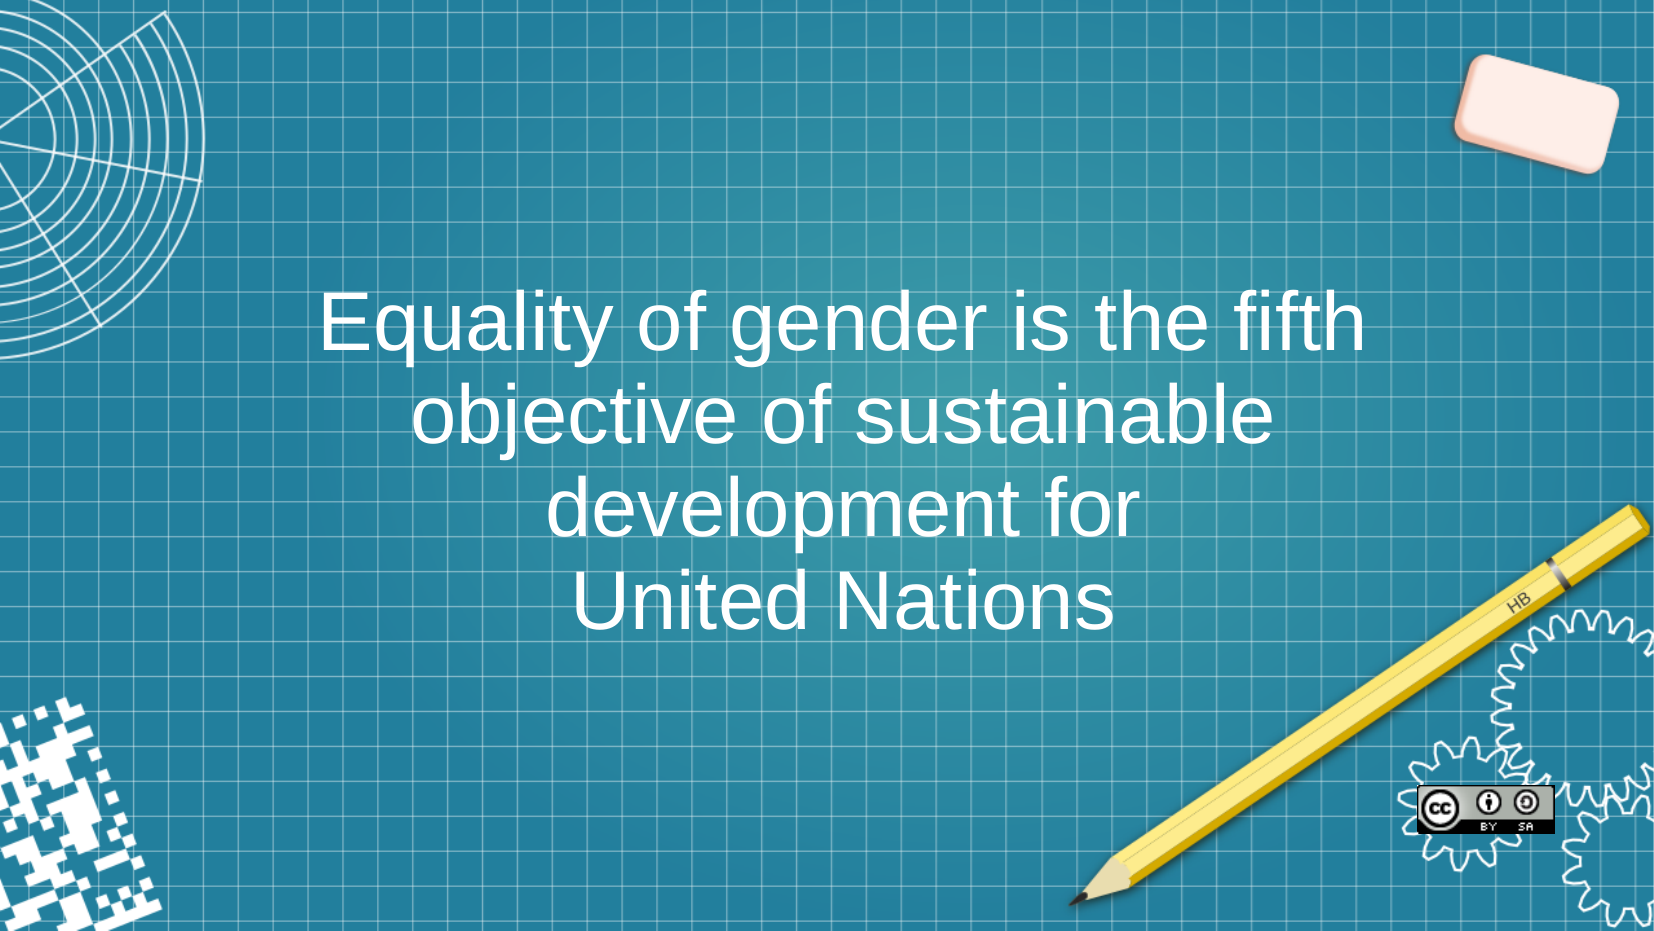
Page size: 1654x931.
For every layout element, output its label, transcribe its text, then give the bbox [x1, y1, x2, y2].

title [82, 132, 1571, 346]
title Equality of gender is the fifth objective of sustainable development for United Nations [252, 346, 1434, 685]
picture [0, 0, 1654, 931]
